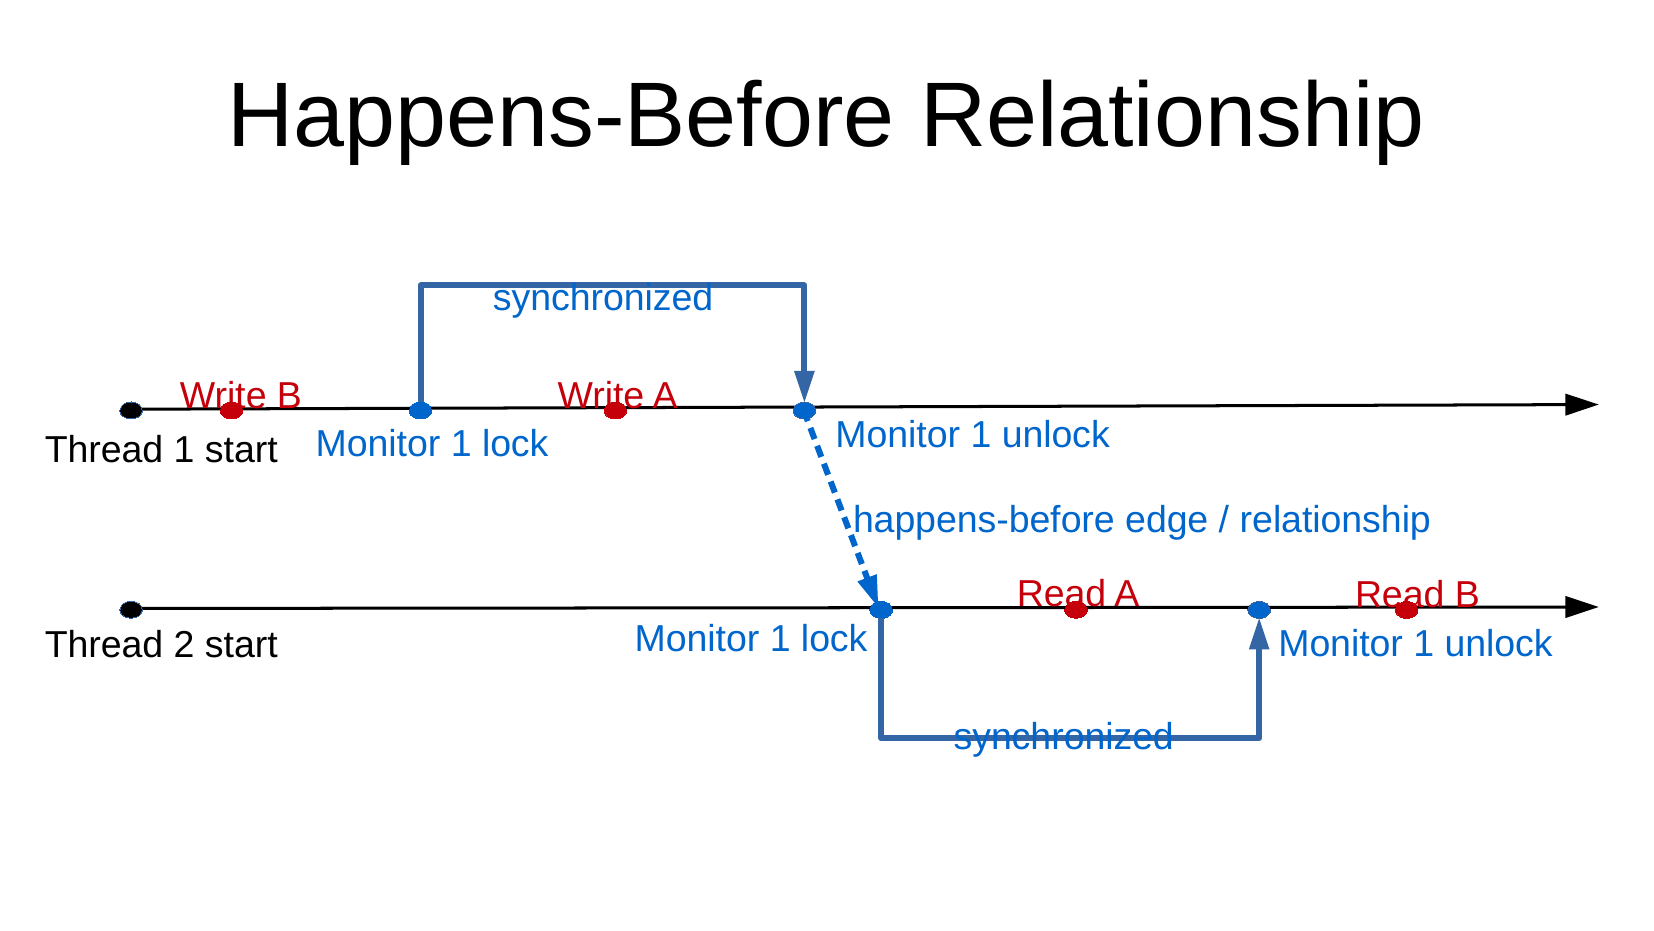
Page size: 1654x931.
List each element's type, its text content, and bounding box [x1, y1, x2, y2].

text_box [793, 402, 816, 419]
text_box [1247, 601, 1271, 619]
text_box Thread 1 start [29, 421, 298, 479]
text_box [409, 402, 432, 419]
text_box Read B [1340, 566, 1498, 623]
text_box [220, 402, 243, 419]
text_box [119, 401, 143, 419]
text_box [604, 402, 627, 419]
text_box [1064, 601, 1088, 619]
text_box happens-before edge / relationship [838, 490, 1458, 548]
text_box Thread 2 start [30, 616, 298, 674]
text_box synchronized [938, 707, 1194, 765]
text_box [1395, 601, 1418, 619]
text_box Monitor 1 lock [300, 415, 569, 473]
text_box [869, 601, 893, 619]
text_box Read A [1002, 565, 1158, 623]
text_box [119, 601, 143, 619]
text_box Write B [165, 366, 320, 424]
text_box synchronized [478, 269, 733, 327]
title Happens-Before Relationship [82, 36, 1571, 193]
text_box Monitor 1 lock [619, 610, 878, 668]
text_box Write A [543, 366, 696, 424]
text_box Monitor 1 unlock [820, 406, 1131, 464]
text_box Monitor 1 unlock [1263, 614, 1574, 672]
